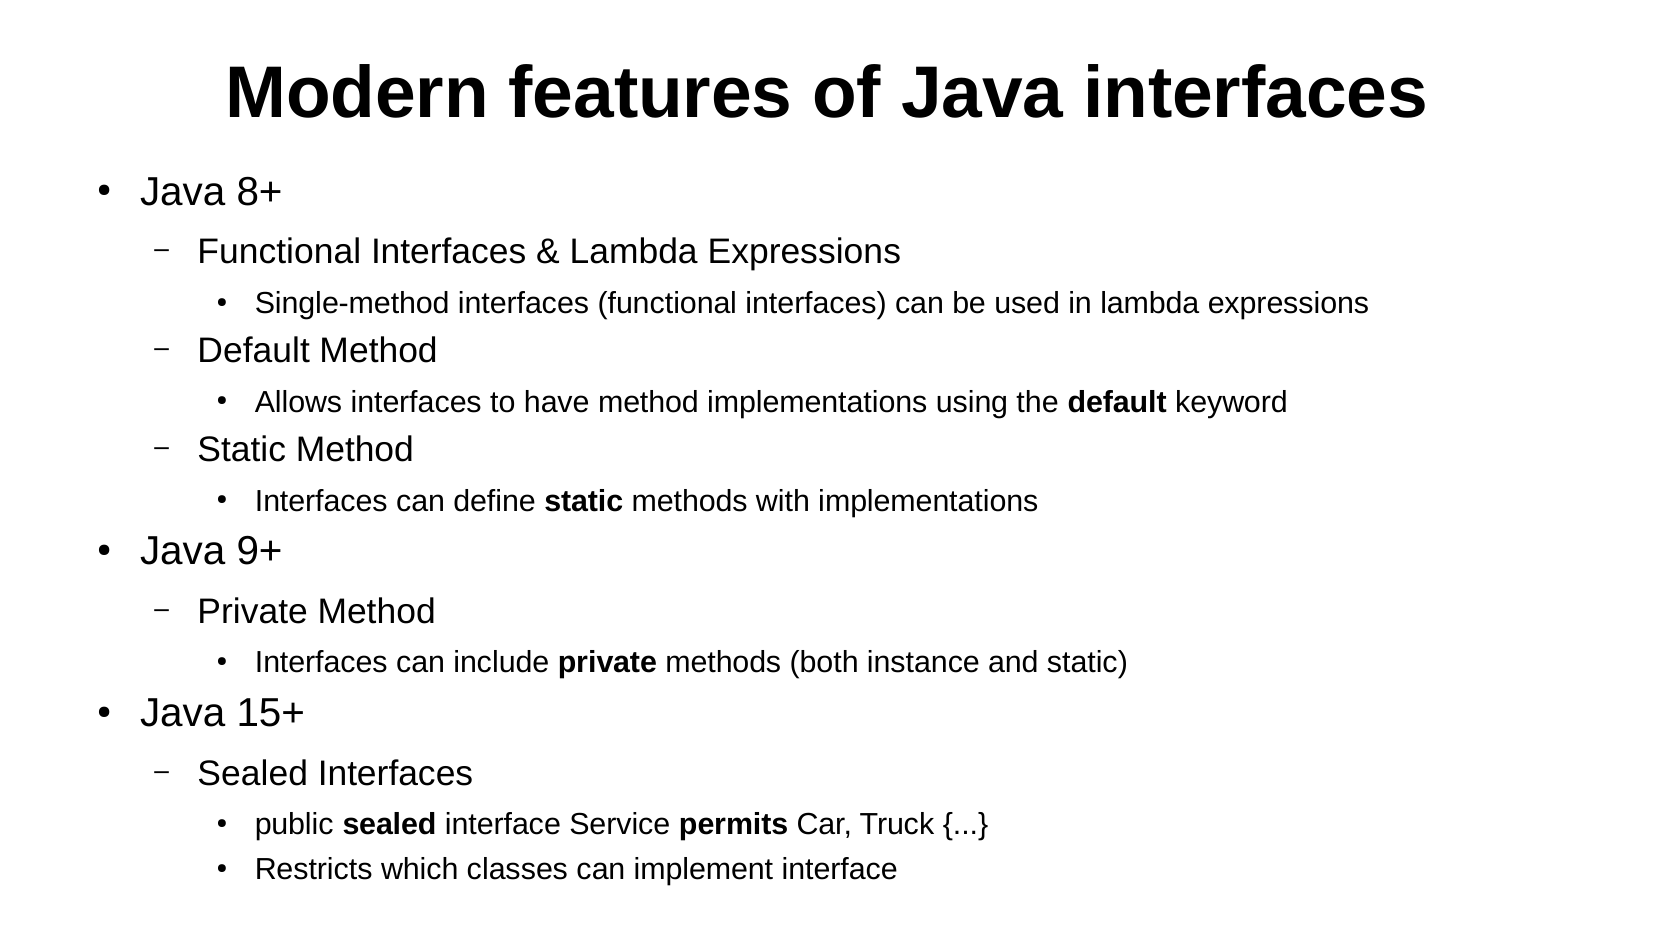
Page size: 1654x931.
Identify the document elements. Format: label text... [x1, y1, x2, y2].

title Modern features of Java interfaces [82, 37, 1571, 147]
list Java 8+ Functional Interfaces & Lambda Expressions Single-method interfaces (functional interfaces) can be used in lambda expressions Default Method Allows interfaces to have method implementations using the default keyword Static Method Interfaces can define static methods with implementations Java 9+ Private Method Interfaces can include private methods (both instance and static) Java 15+ Sealed Interfaces public sealed interface Service permits Car, Truck {...} Restricts which classes can implement interface [82, 168, 1538, 889]
